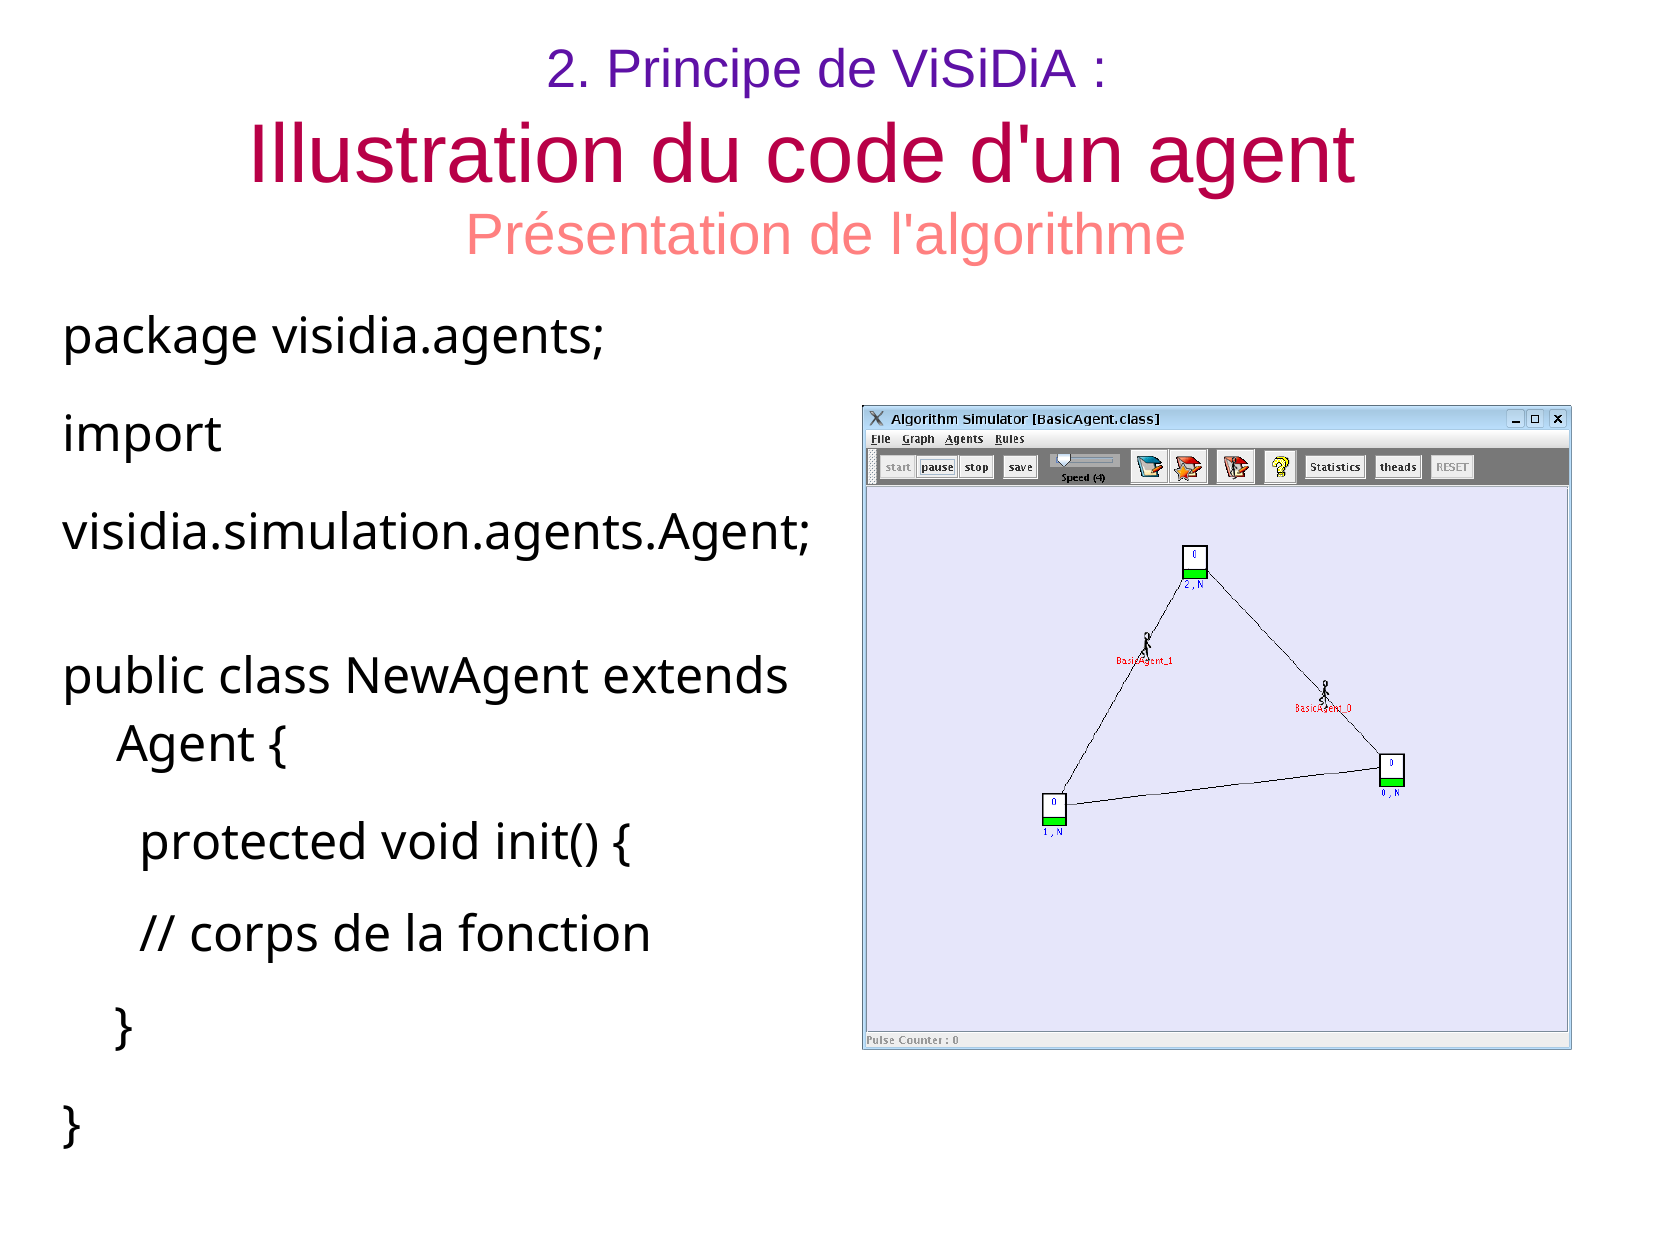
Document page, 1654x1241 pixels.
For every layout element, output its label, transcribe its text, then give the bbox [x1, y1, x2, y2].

picture [862, 405, 1572, 1051]
list package visidia.agents; import visidia.simulation.agents.Agent; public class NewAgent extends Agent { protected void init() { // corps de la fonction } } [45, 300, 863, 1119]
title 2. Principe de ViSiDiA : Illustration du code d'un agent Présentation de l'algorithme [82, 39, 1571, 267]
